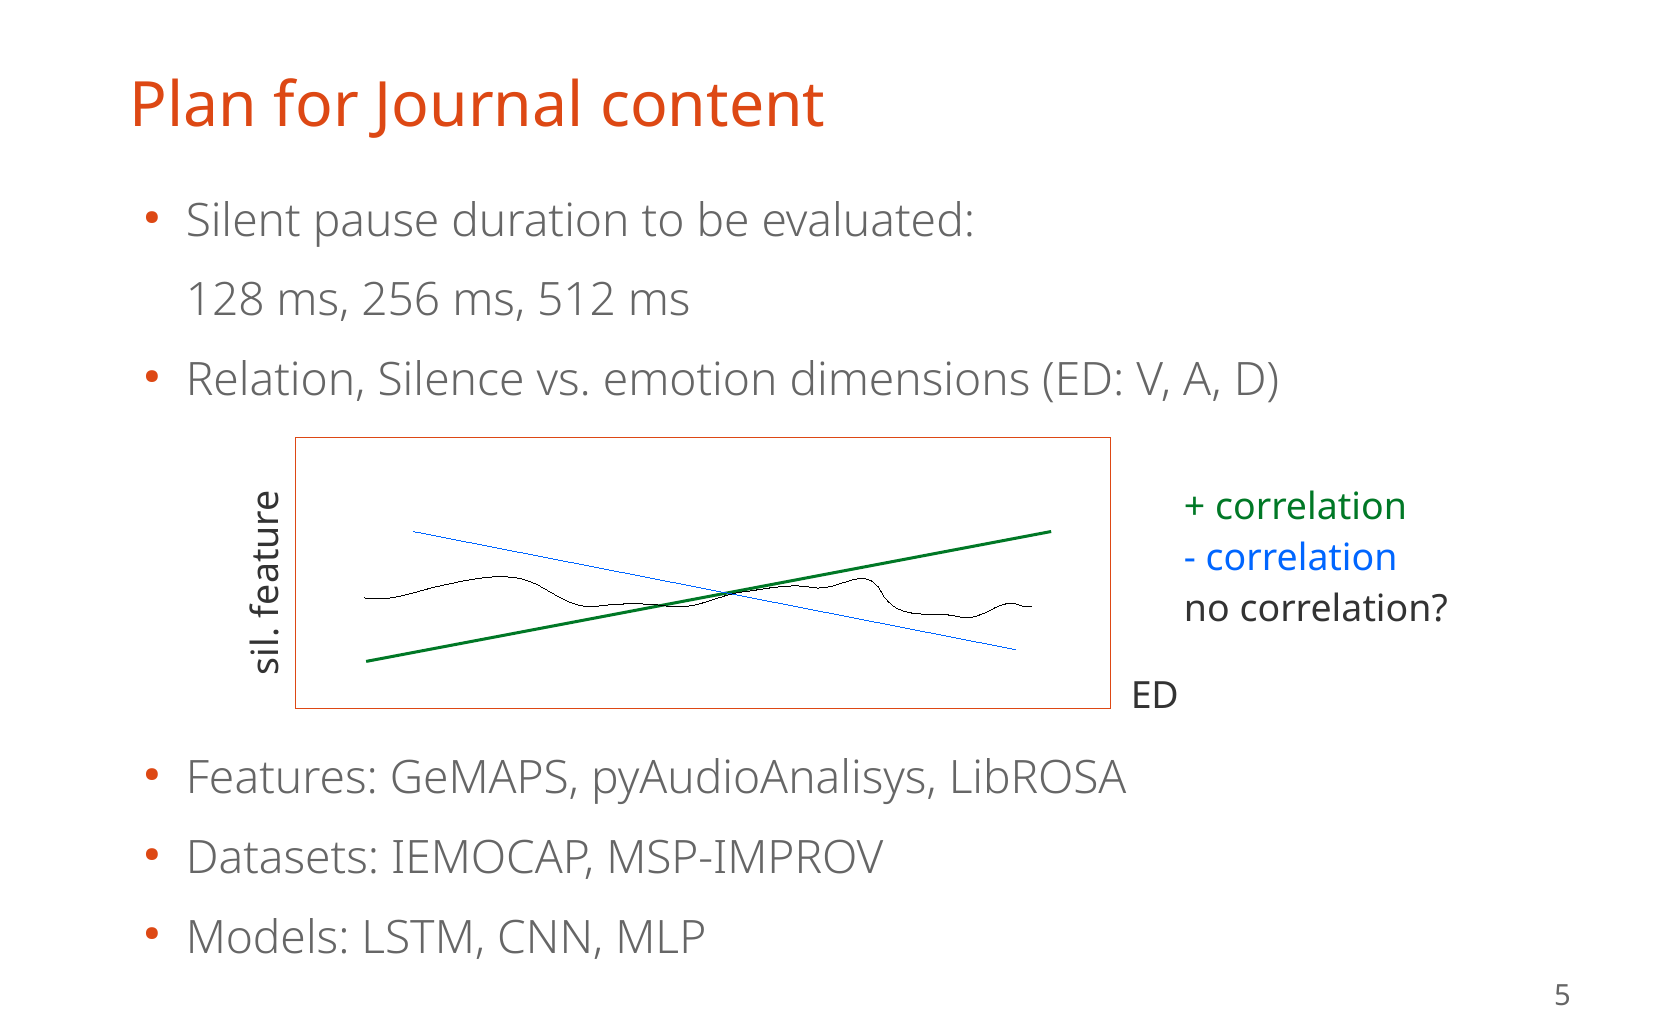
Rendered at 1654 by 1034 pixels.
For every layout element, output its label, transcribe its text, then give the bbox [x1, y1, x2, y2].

title Plan for Journal content [129, 49, 1518, 155]
text_box + correlation - correlation no correlation? [1169, 472, 1489, 614]
text_box sil. feature [230, 479, 288, 691]
text_box ED [1116, 661, 1282, 719]
list Silent pause duration to be evaluated: 128 ms, 256 ms, 512 ms Relation, Silence vs. emotion dimensions (ED: V, A, D) Features: GeMAPS, pyAudioAnalisys, LibROSA Datasets: IEMOCAP, MSP-IMPROV Models: LSTM, CNN, MLP [129, 186, 1518, 969]
